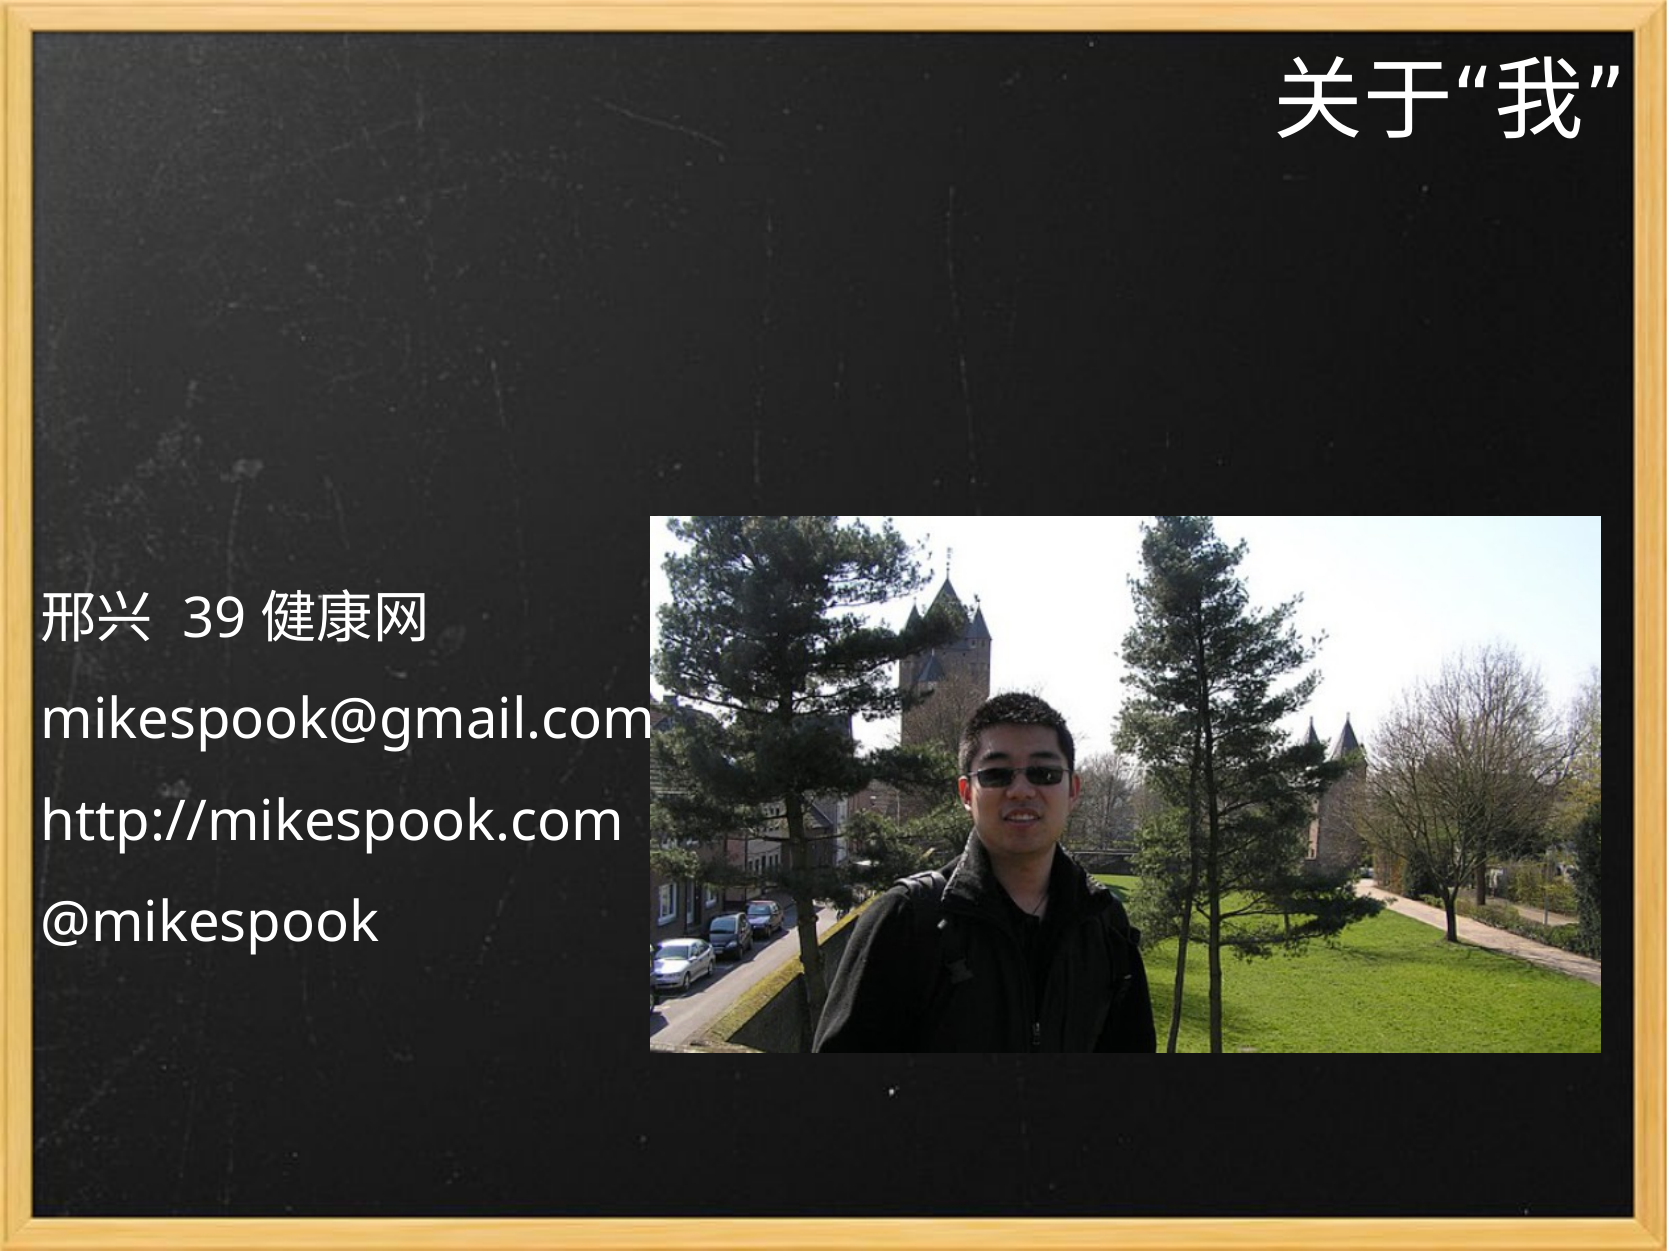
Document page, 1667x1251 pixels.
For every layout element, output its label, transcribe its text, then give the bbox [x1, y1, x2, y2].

picture [0, 0, 1667, 1251]
list 邢兴 39健康网 mikespook@gmail.com http://mikespook.com @mikespook [40, 300, 1627, 1201]
title 关于“我” [40, 50, 1627, 201]
